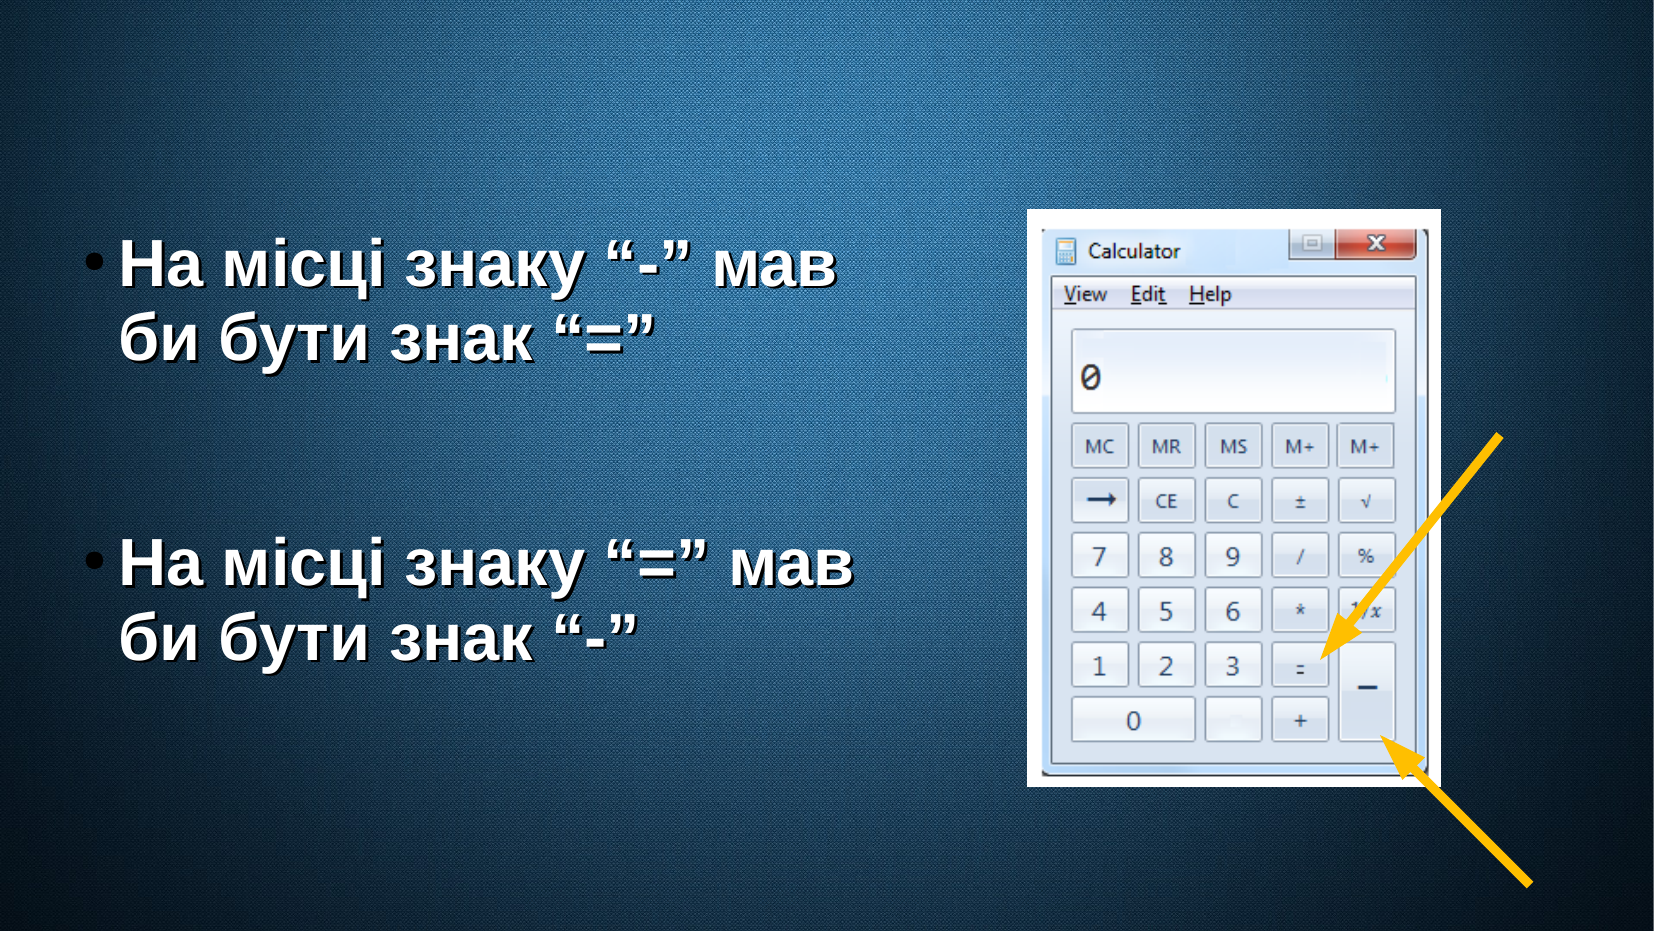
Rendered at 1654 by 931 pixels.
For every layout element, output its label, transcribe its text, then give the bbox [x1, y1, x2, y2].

subtitle На місці знаку “-” мав би бути знак “=” На місці знаку “=” мав би бути знак “-” [82, 217, 916, 758]
picture [0, 0, 1654, 931]
